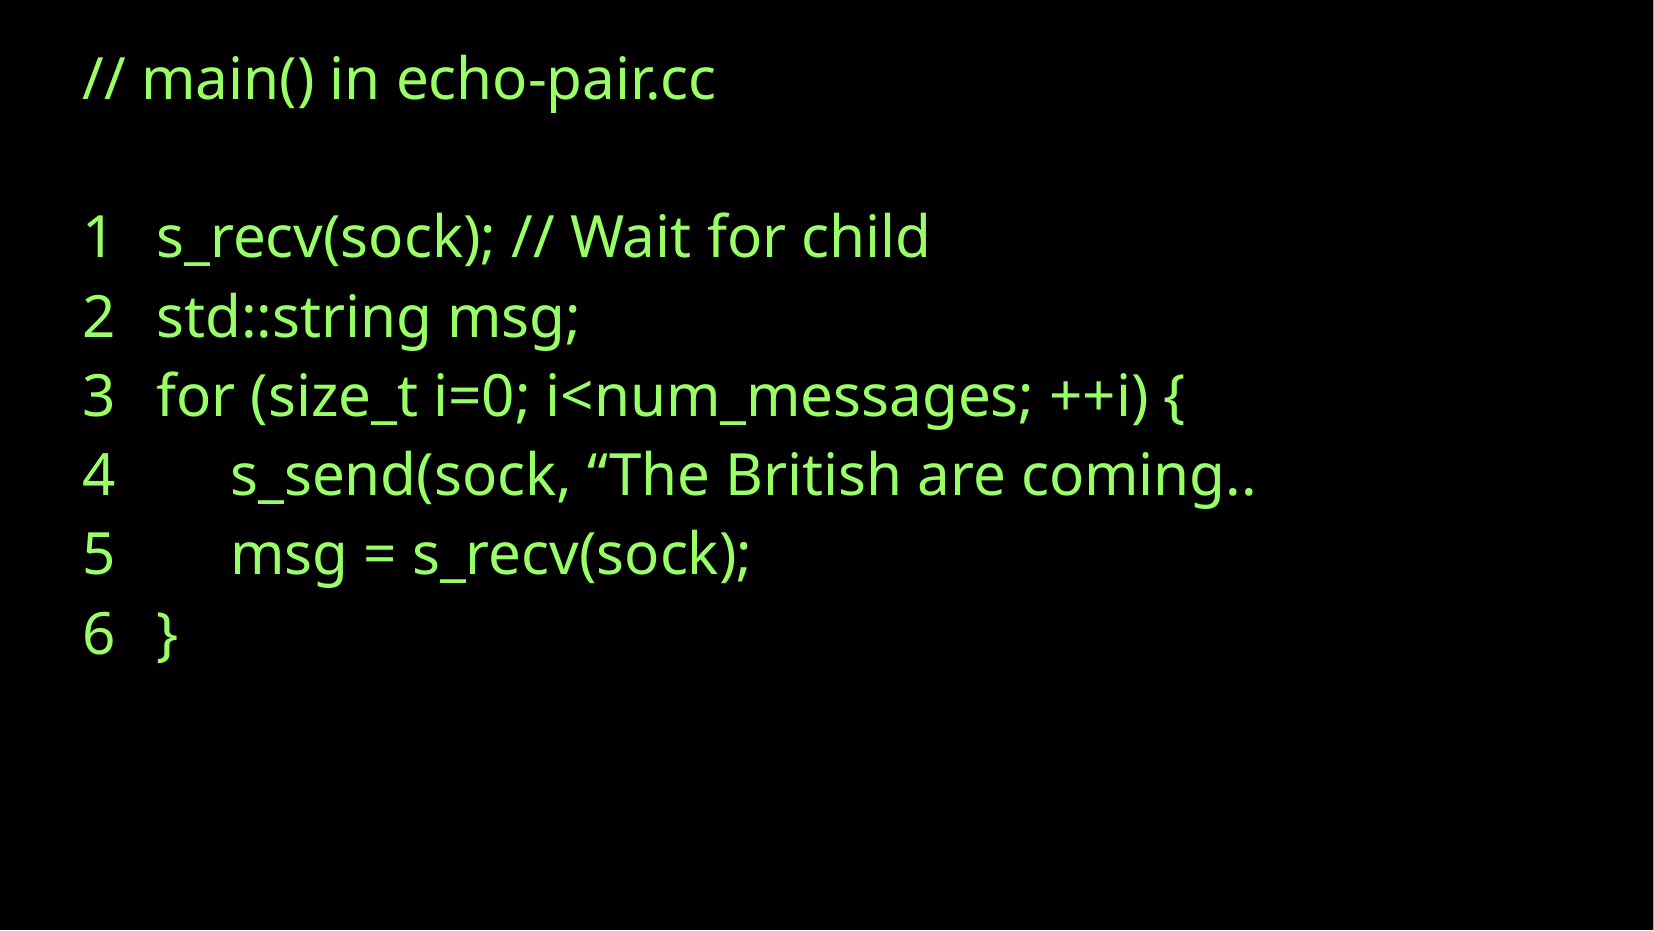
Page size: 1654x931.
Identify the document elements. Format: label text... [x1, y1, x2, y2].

subtitle // main() in echo-pair.cc 1 s_recv(sock); // Wait for child 2 std::string msg; 3 for (size_t i=0; i<num_messages; ++i) { 4 s_send(sock, “The British are coming.. 5 msg = s_recv(sock); 6 } [82, 37, 1571, 757]
